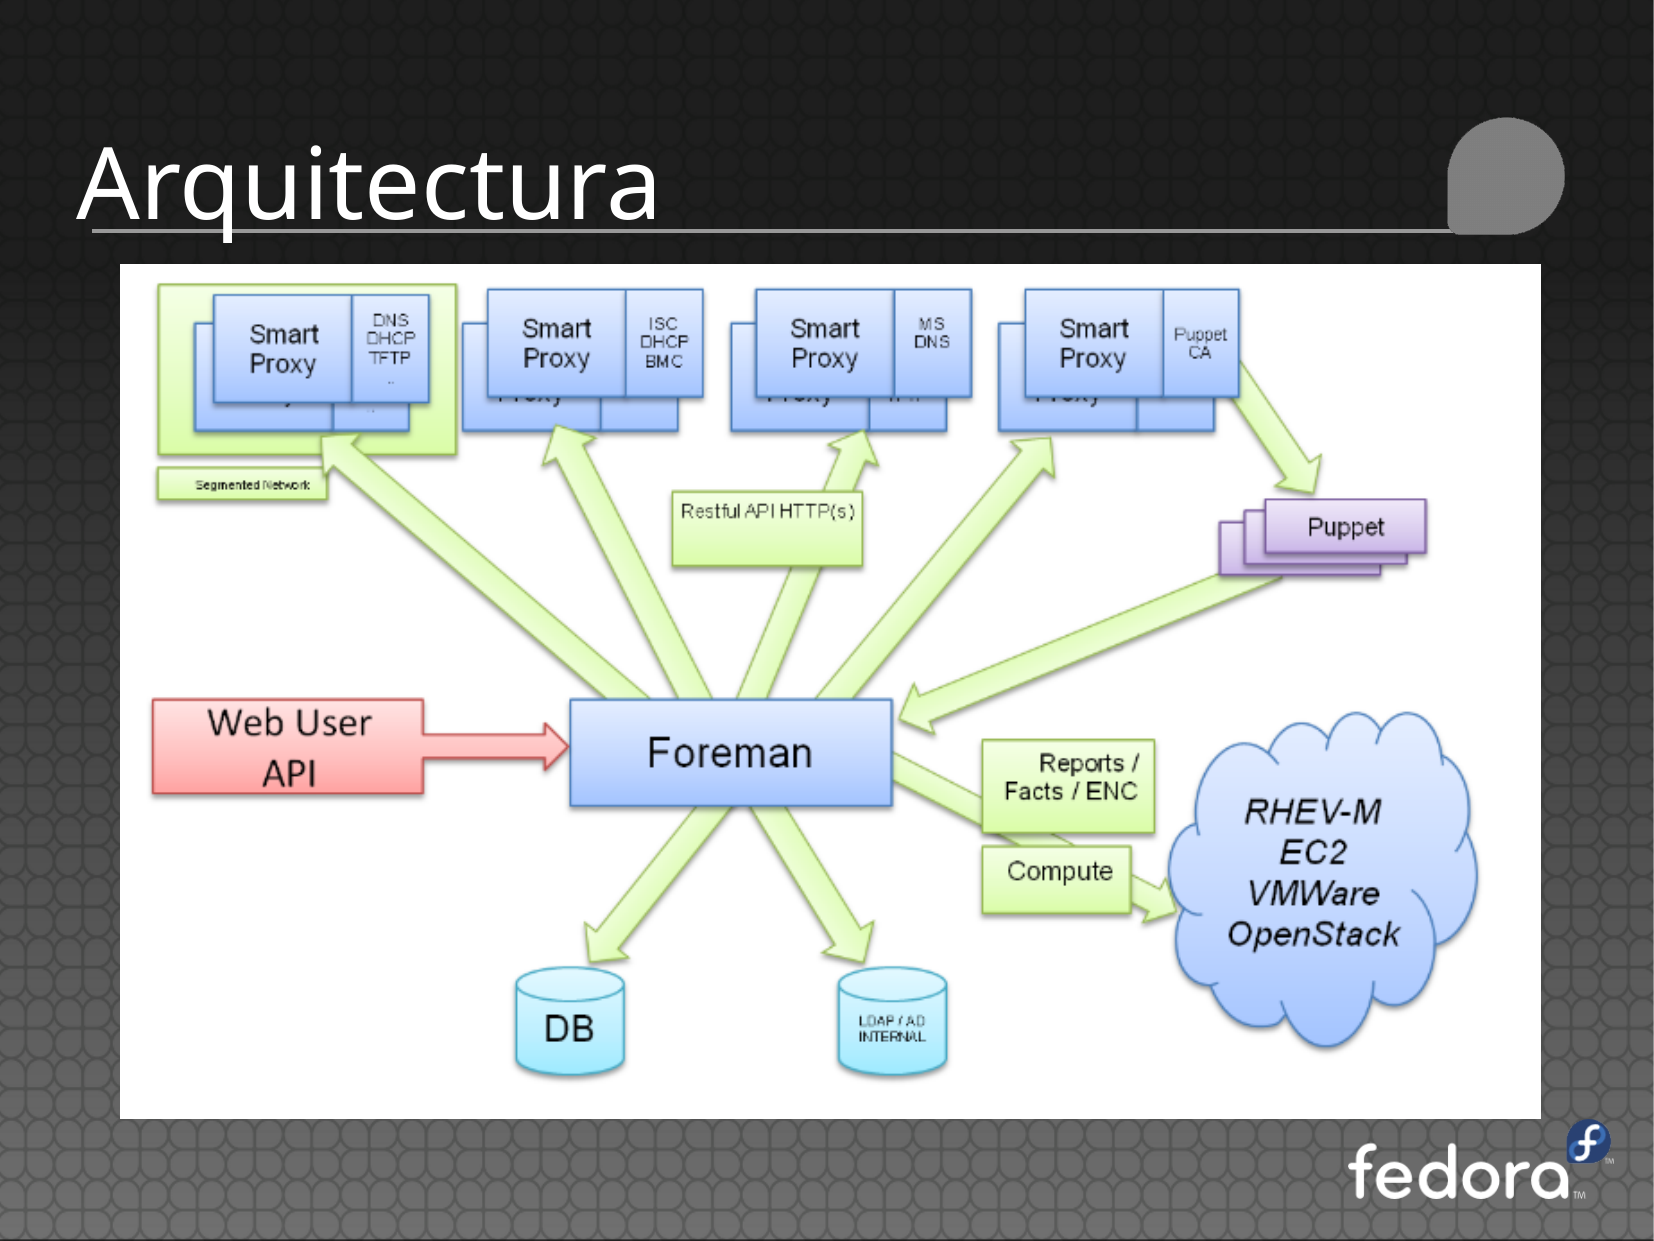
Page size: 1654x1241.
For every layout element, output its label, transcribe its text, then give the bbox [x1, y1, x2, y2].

picture [0, 0, 1654, 1241]
title Arquitectura [76, 112, 1566, 249]
